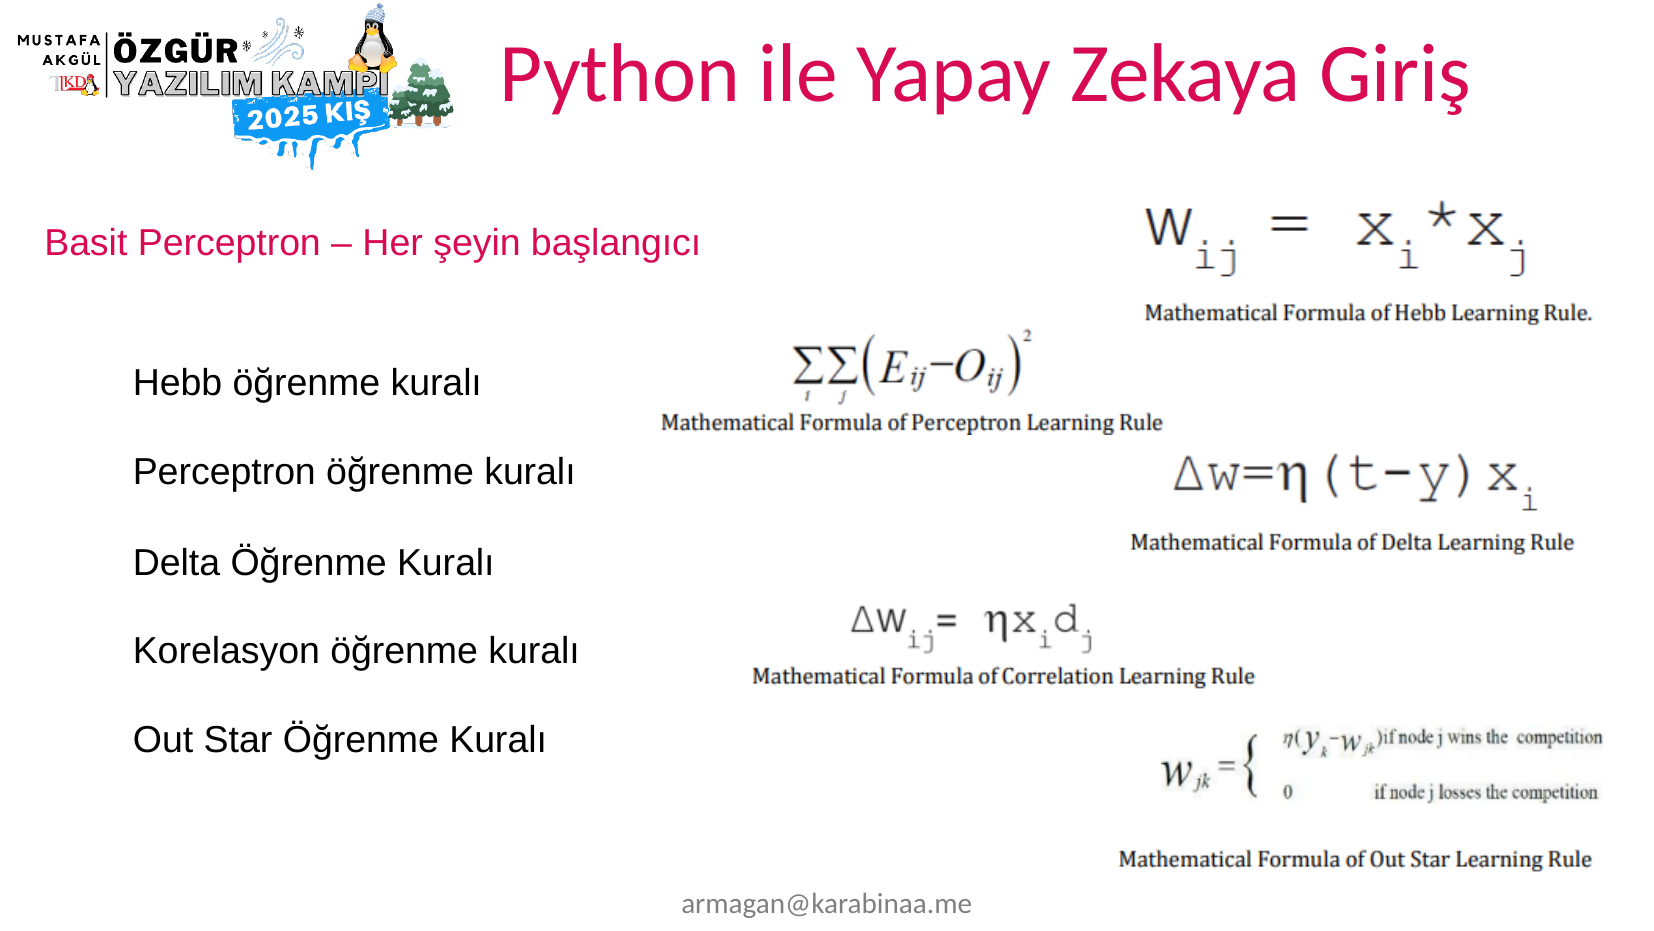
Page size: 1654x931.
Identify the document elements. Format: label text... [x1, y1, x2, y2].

picture [738, 599, 1625, 889]
text_box Out Star Öğrenme Kuralı [118, 710, 621, 768]
text_box Basit Perceptron – Her şeyin başlangıcı [29, 213, 854, 271]
text_box Python ile Yapay Zekaya Giriş [484, 10, 1654, 126]
text_box armagan@karabinaa.me [0, 877, 1654, 928]
text_box Delta Öğrenme Kuralı [118, 533, 621, 591]
picture [1097, 451, 1625, 562]
picture [649, 165, 1619, 435]
text_box Korelasyon öğrenme kuralı [118, 622, 621, 680]
text_box Perceptron öğrenme kuralı [118, 442, 621, 500]
text_box Hebb öğrenme kuralı [118, 354, 621, 412]
picture [0, 0, 463, 177]
